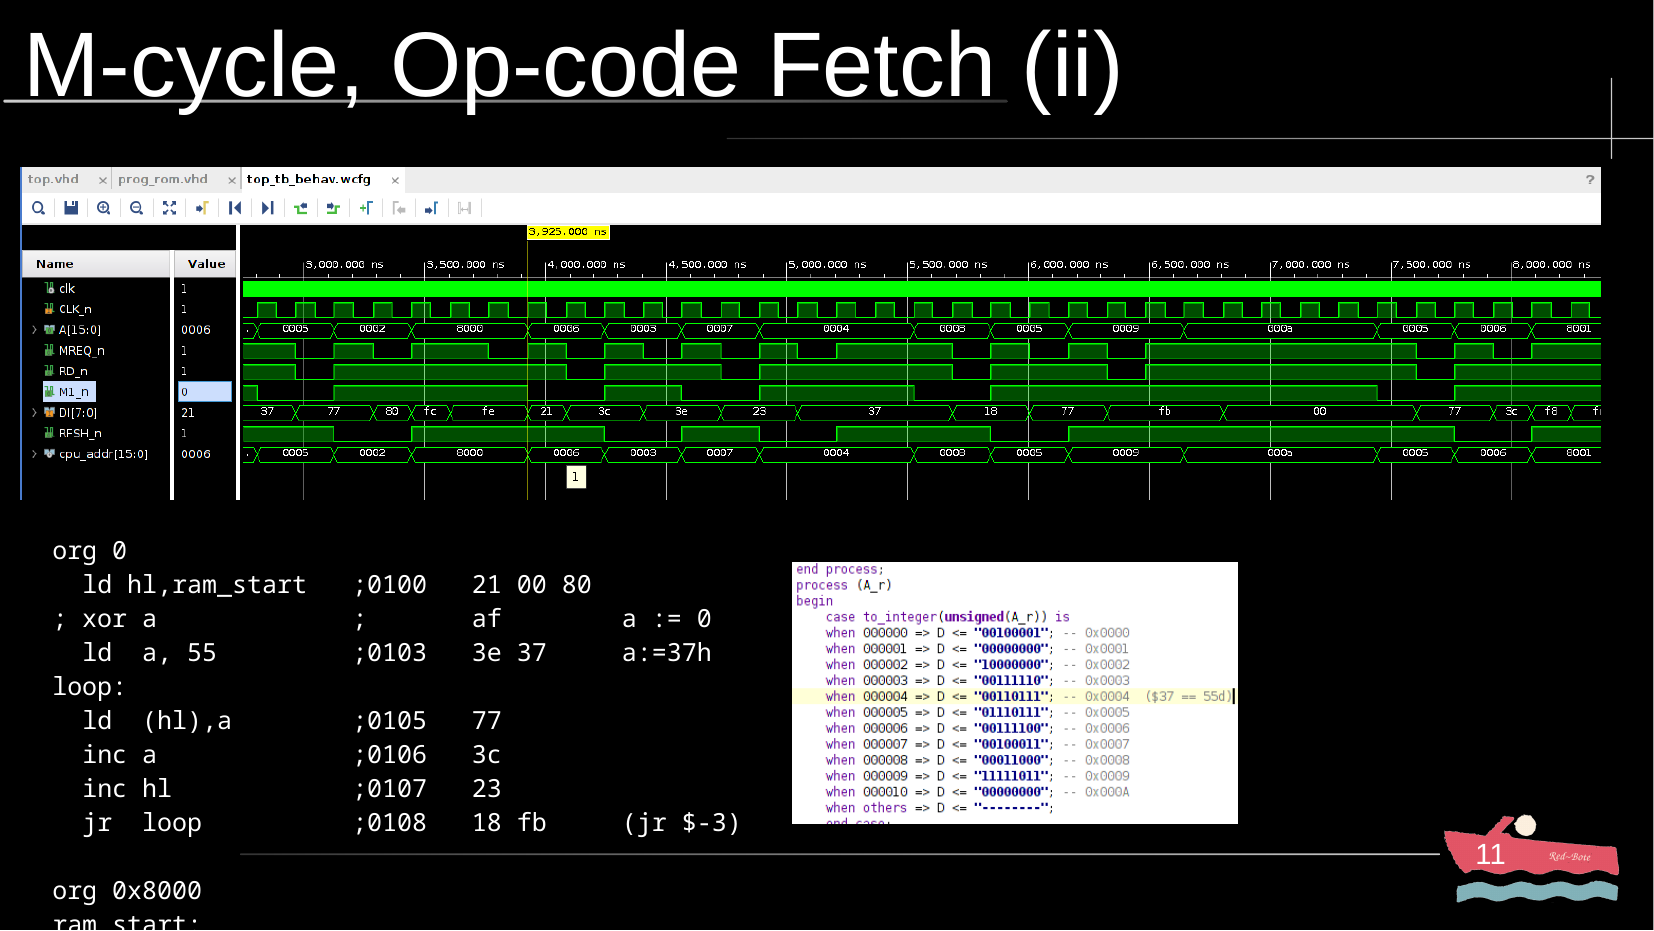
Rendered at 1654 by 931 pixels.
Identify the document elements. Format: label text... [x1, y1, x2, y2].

picture [20, 167, 1601, 500]
text_box org 0 ld hl,ram_start ;0100 21 00 80 ; xor a ; af a := 0 ld a, 55 ;0103 3e 37 a:=37h loop: ld (hl),a ;0105 77 inc a ;0106 3c inc hl ;0107 23 jr loop ;0108 18 fb (jr $-3) org 0x8000 ram_start: db 00 [37, 525, 788, 865]
picture [792, 562, 1238, 824]
title M-cycle, Op-code Fetch (ii) [23, 11, 1589, 119]
picture [1440, 807, 1625, 908]
